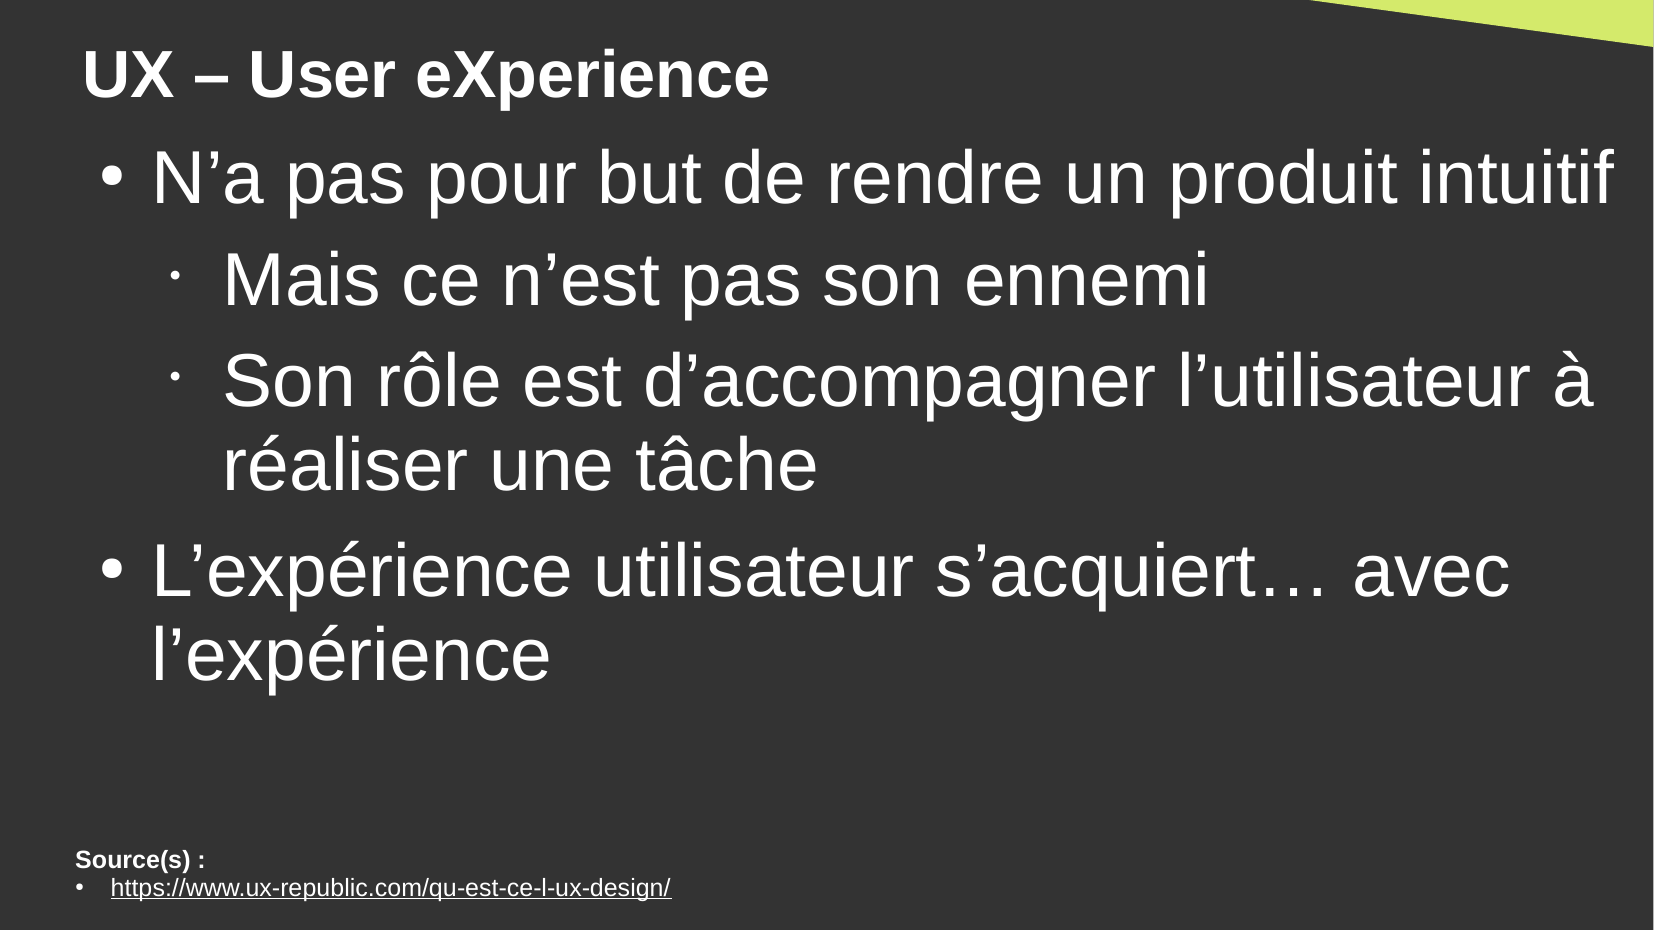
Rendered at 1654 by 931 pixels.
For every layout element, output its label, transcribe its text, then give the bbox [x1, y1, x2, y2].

text_box Source(s) : https://www.ux-republic.com/qu-est-ce-l-ux-design/ [60, 838, 1546, 931]
title UX – User eXperience [82, 37, 1571, 114]
list N’a pas pour but de rendre un produit intuitif Mais ce n’est pas son ennemi Son rôle est d’accompagner l’utilisateur à réaliser une tâche L’expérience utilisateur s’acquiert… avec l’expérience [80, 135, 1620, 721]
text_box [1309, 0, 1654, 48]
